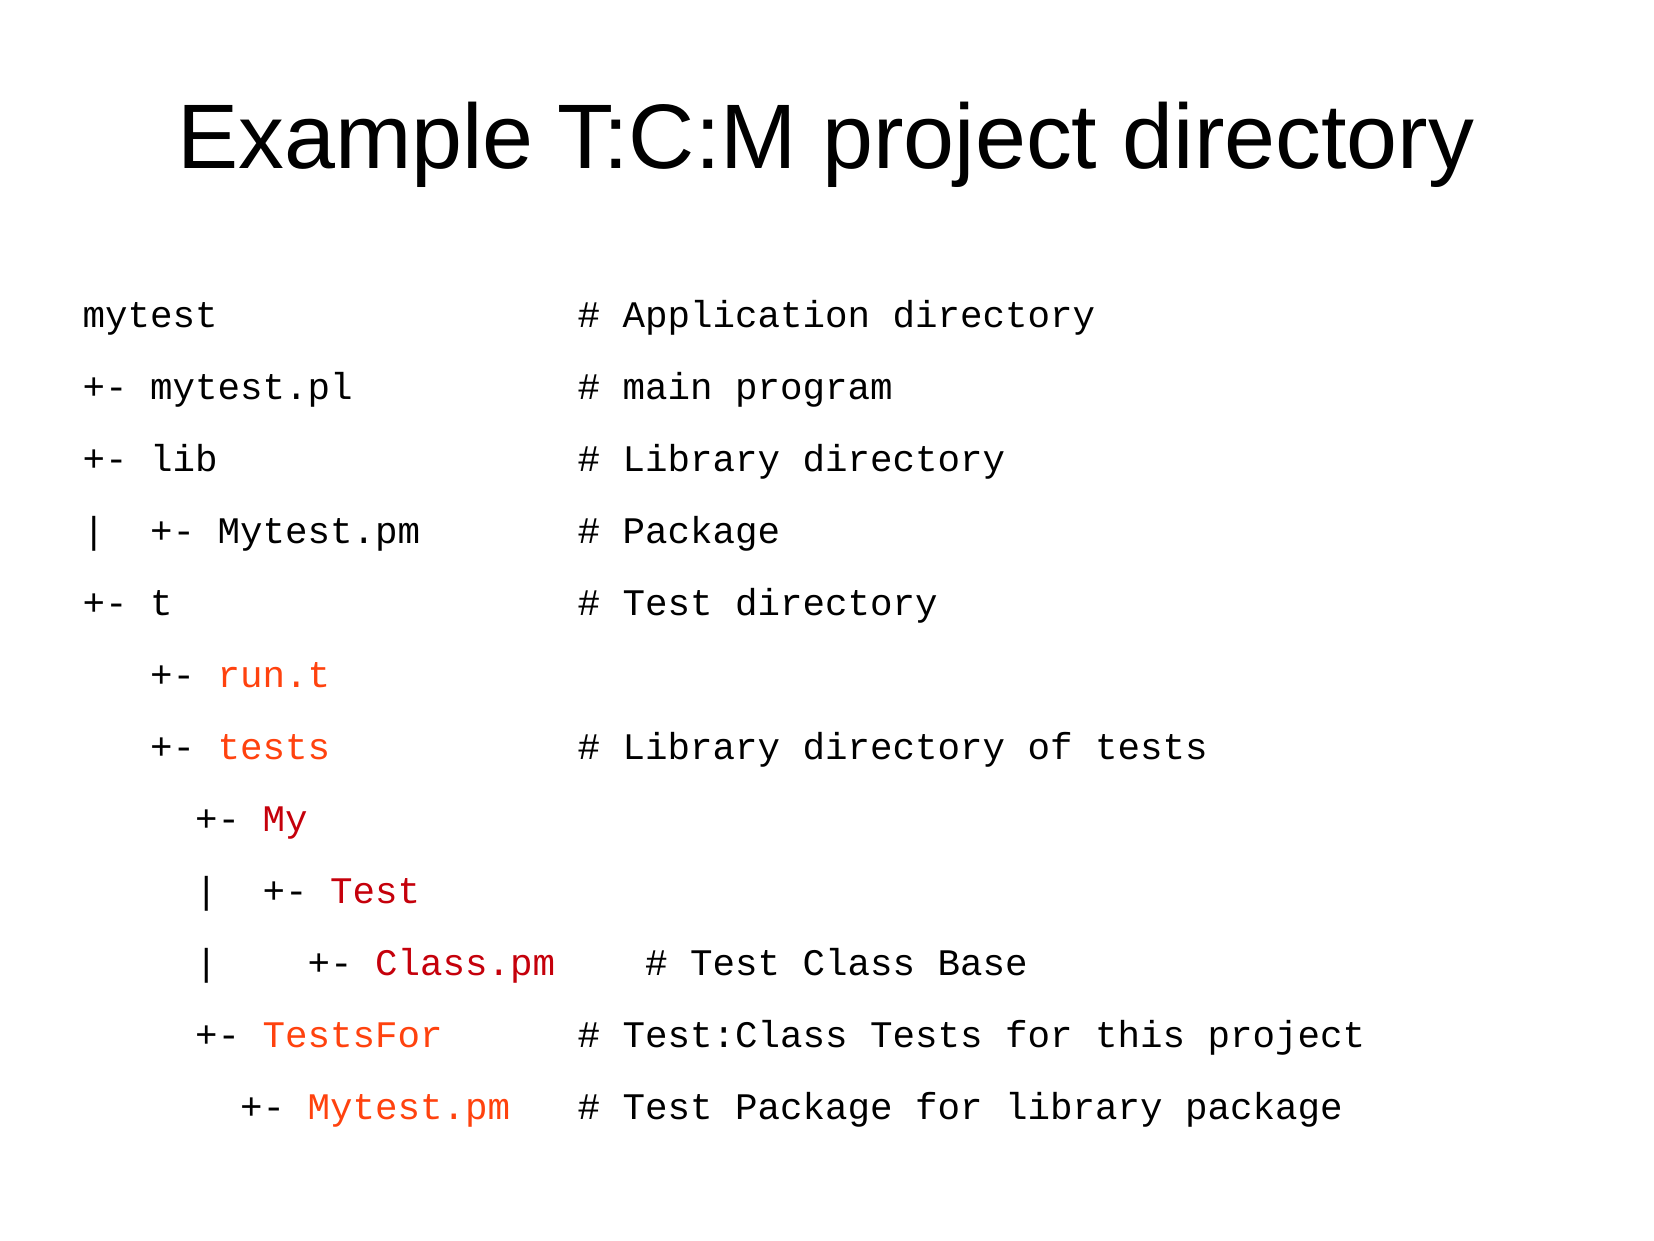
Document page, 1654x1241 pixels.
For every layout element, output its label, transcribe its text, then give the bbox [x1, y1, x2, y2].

list mytest # Application directory +- mytest.pl # main program +- lib # Library directory | +- Mytest.pm # Package +- t # Test directory +- run.t +- tests # Library directory of tests +- My | +- Test | +- Class.pm # Test Class Base +- TestsFor # Test:Class Tests for this project +- Mytest.pm # Test Package for library package [82, 296, 1571, 1191]
title Example T:C:M project directory [82, 49, 1571, 226]
